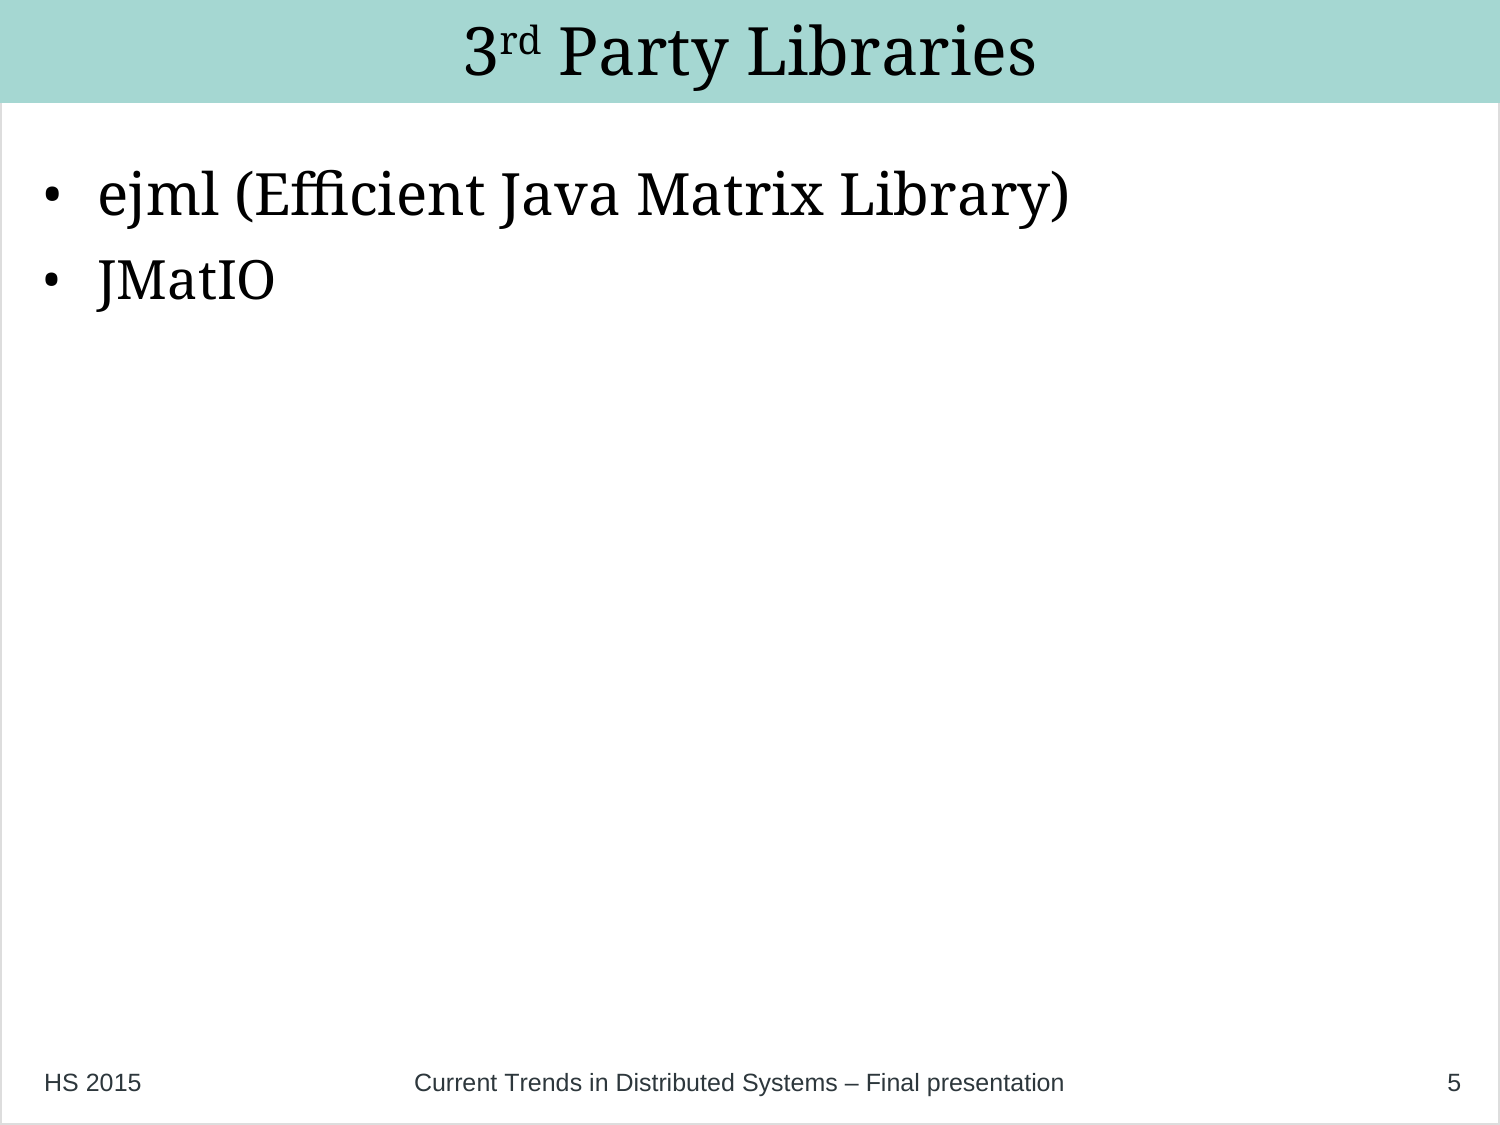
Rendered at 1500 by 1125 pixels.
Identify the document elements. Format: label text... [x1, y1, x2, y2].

text_box <Nummer> [1375, 1058, 1477, 1097]
text_box Current Trends in Distributed Systems – Final presentation [300, 1058, 1201, 1107]
list ejml (Efficient Java Matrix Library) JMatIO [26, 145, 1477, 1034]
title 3rd Party Libraries [0, 0, 1500, 100]
text_box HS 2015 [29, 1058, 195, 1097]
